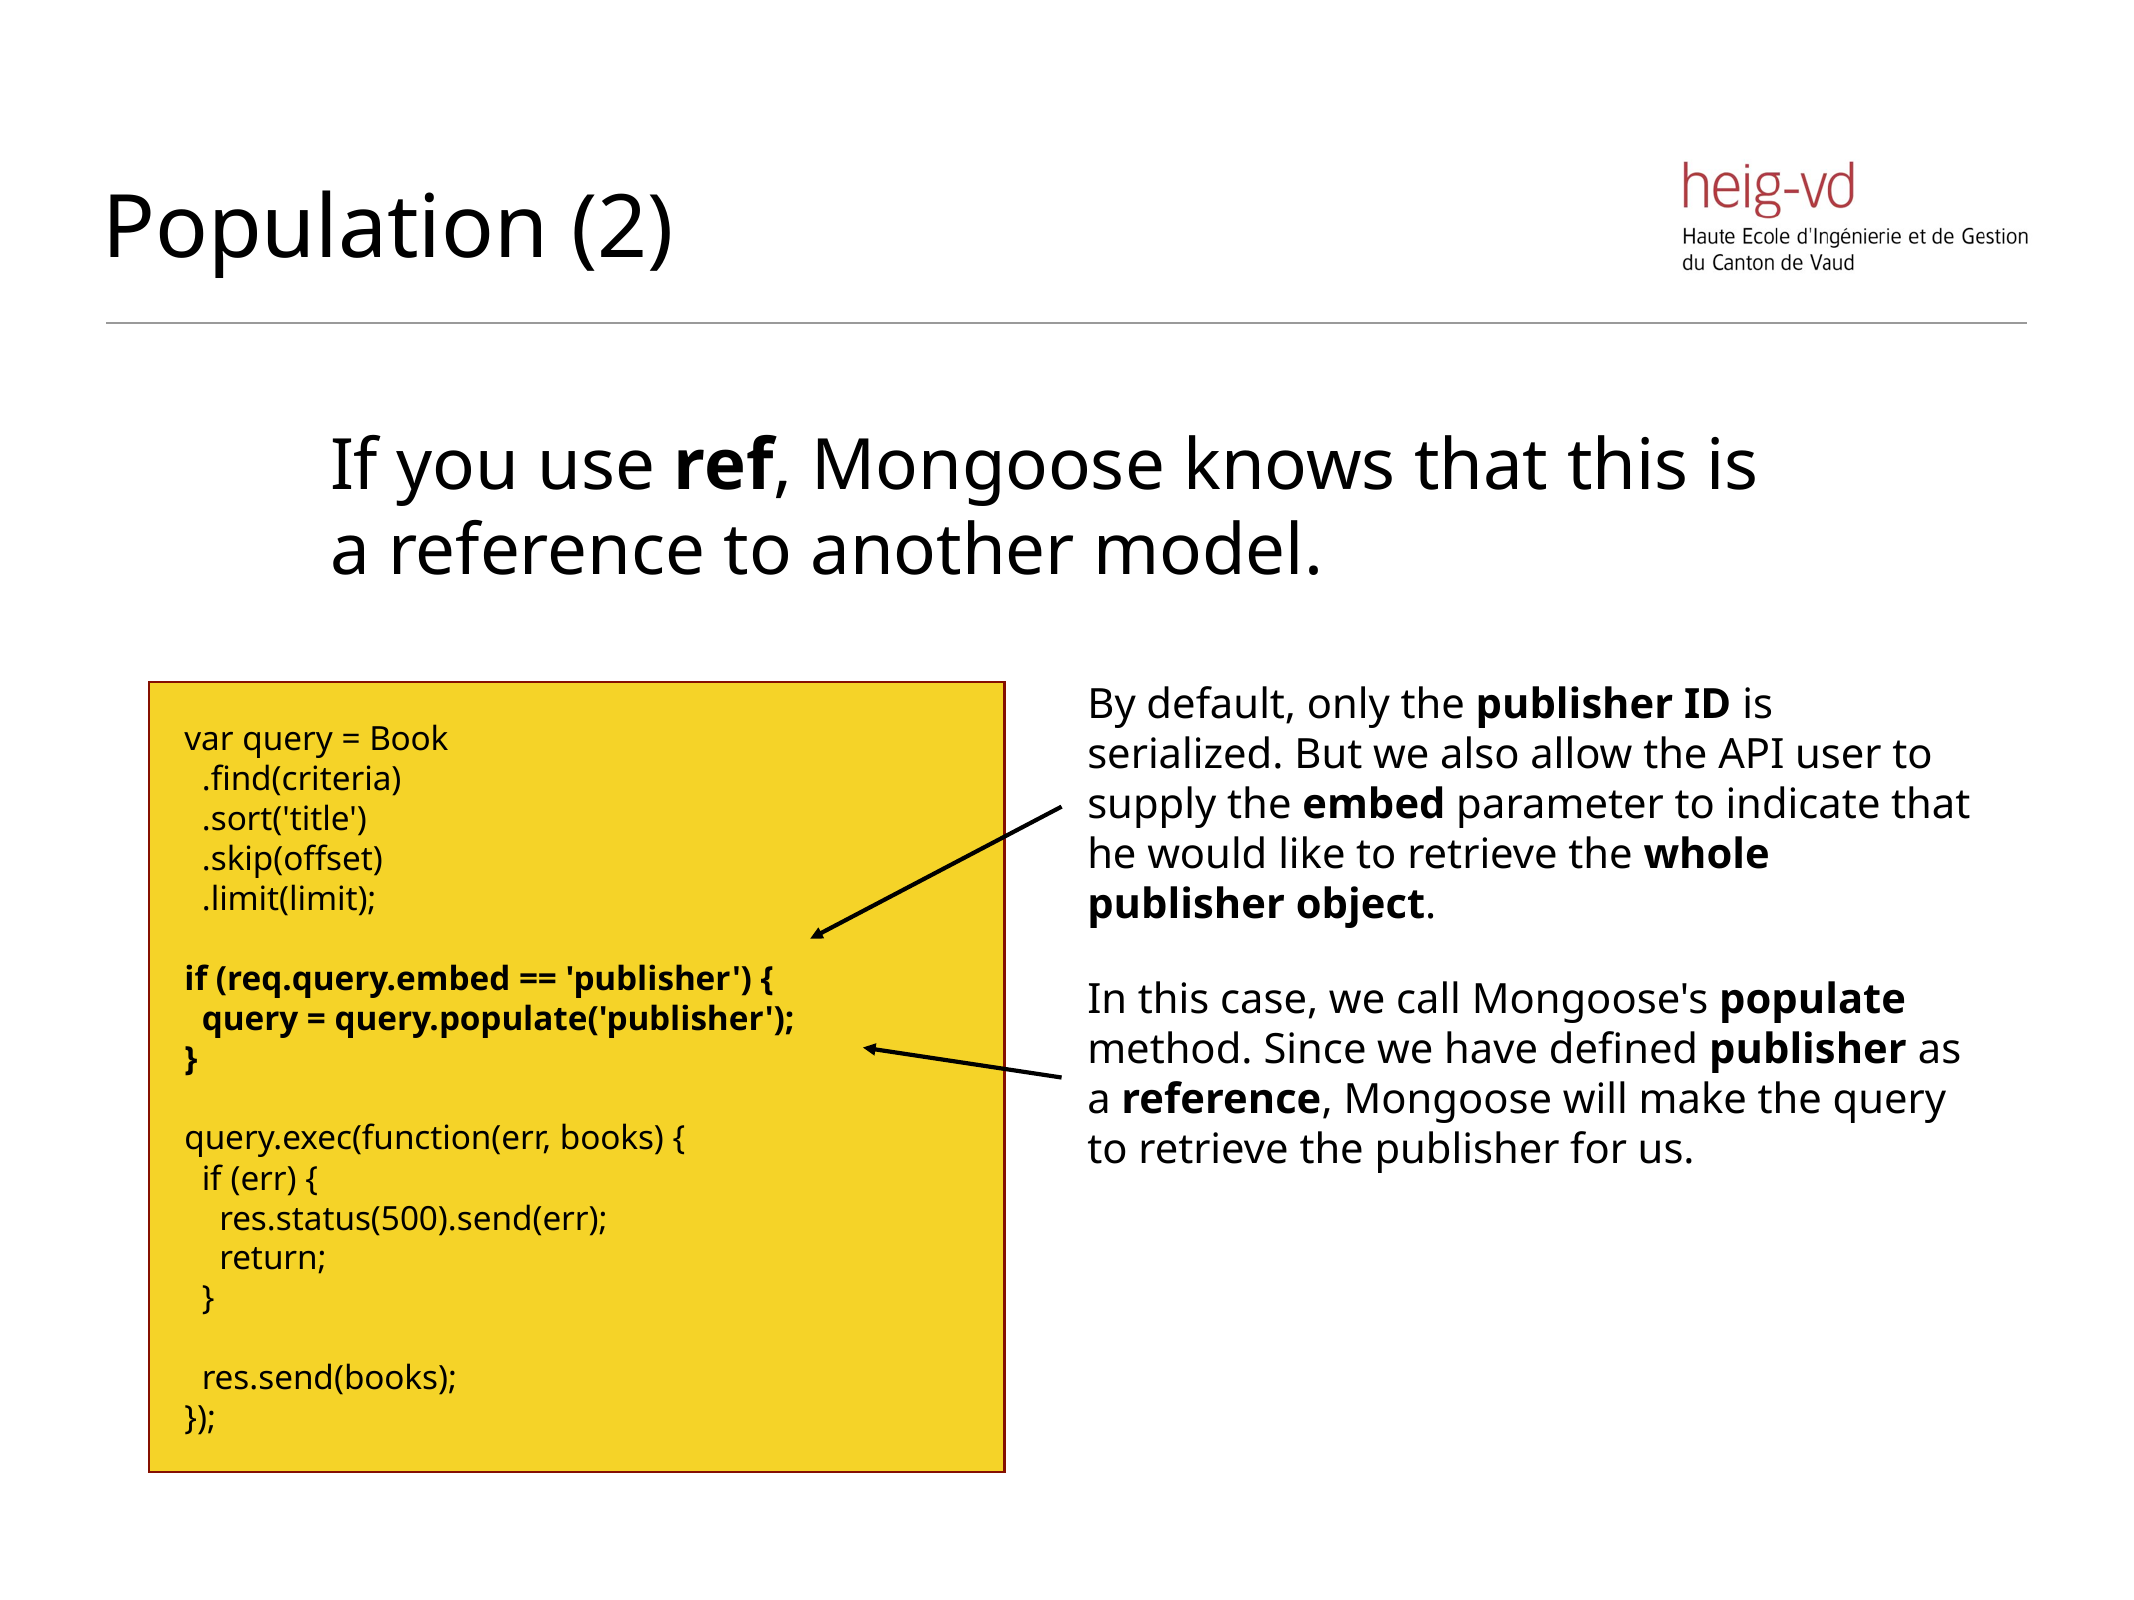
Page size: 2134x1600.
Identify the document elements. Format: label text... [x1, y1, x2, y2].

text_box In this case, we call Mongoose's populate method. Since we have defined publisher as a reference, Mongoose will make the query to retrieve the publisher for us. [1078, 963, 1986, 1181]
text_box By default, only the publisher ID is serialized. But we also allow the API user to supply the embed parameter to indicate that he would like to retrieve the whole publisher object. [1078, 667, 1986, 935]
text_box If you use ref, Mongoose knows that this is a reference to another model. [321, 410, 1812, 597]
title Population (2) [93, 54, 2040, 284]
text_box var query = Book .find(criteria) .sort('title') .skip(offset) .limit(limit); if (req.query.embed == 'publisher') { query = query.populate('publisher'); } query.exec(function(err, books) { if (err) { res.status(500).send(err); return; } res.send(books); }); [148, 682, 1005, 1472]
